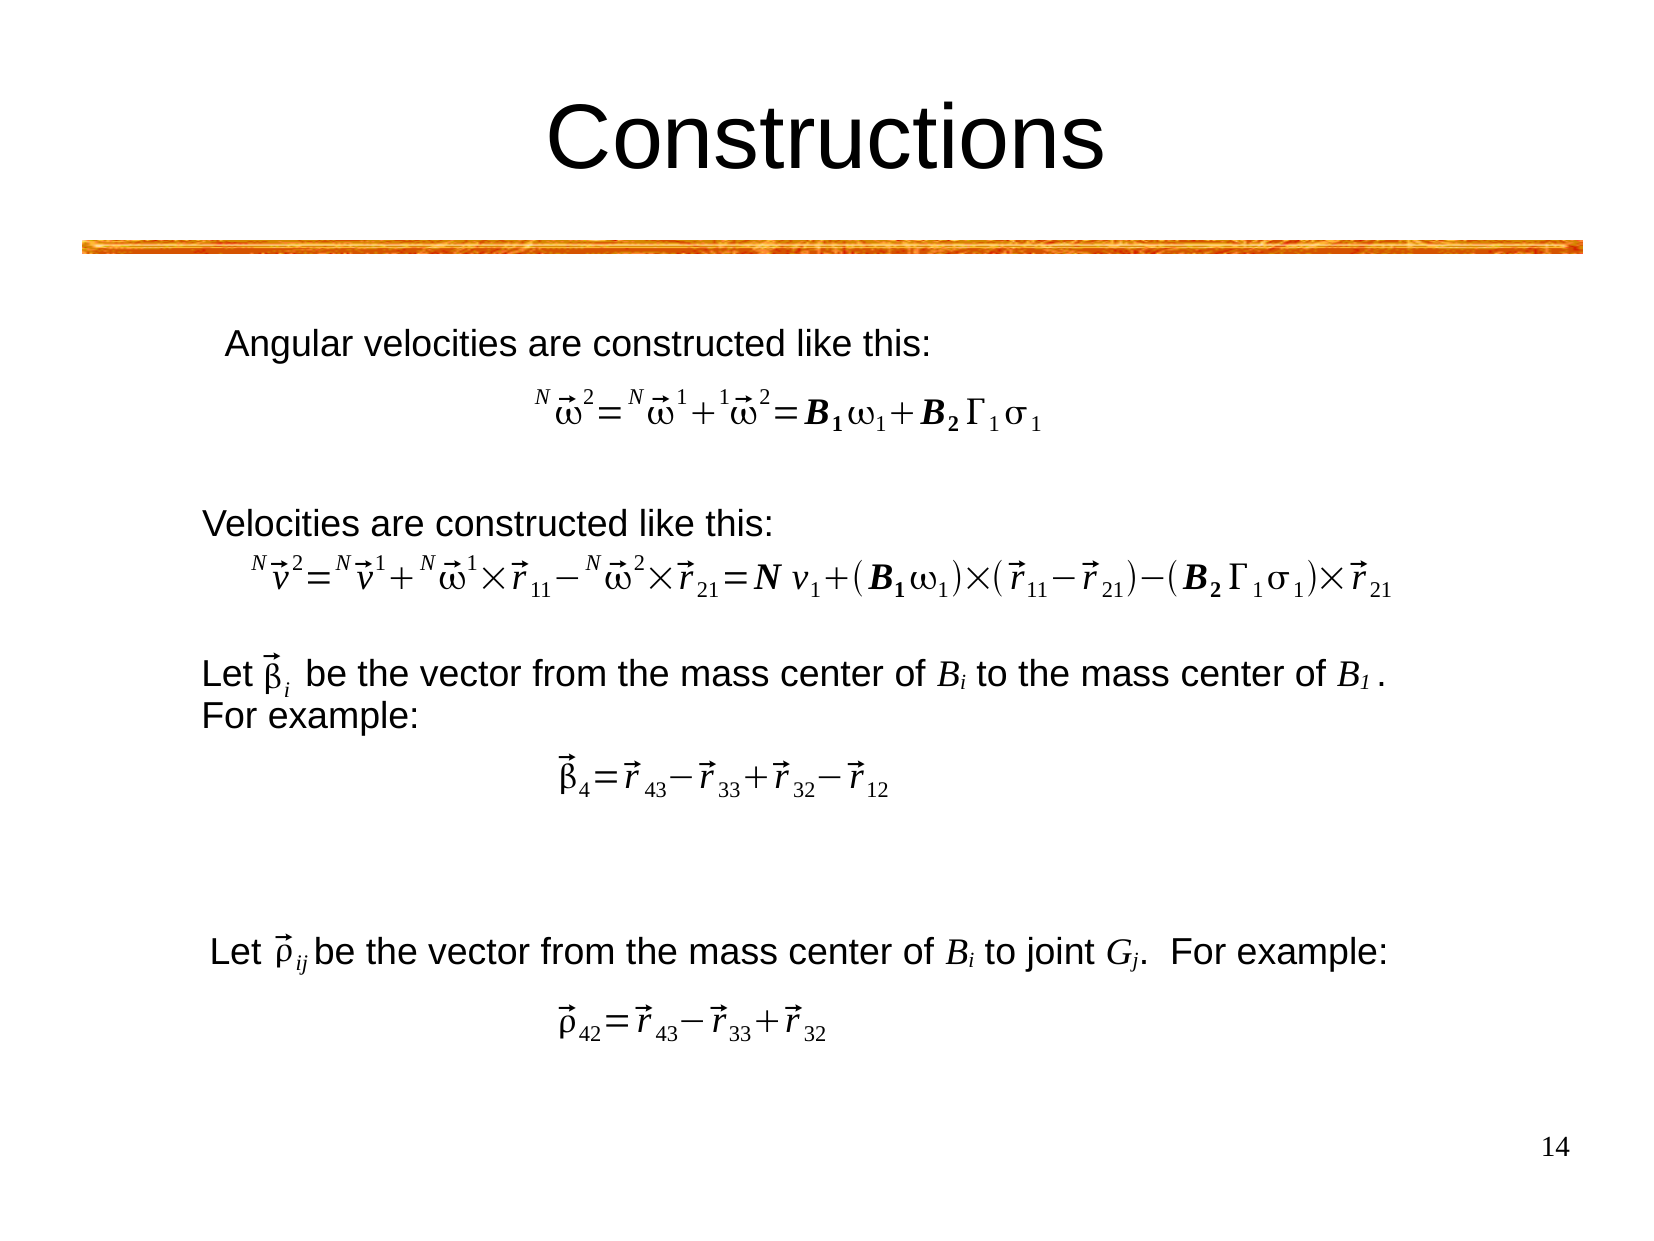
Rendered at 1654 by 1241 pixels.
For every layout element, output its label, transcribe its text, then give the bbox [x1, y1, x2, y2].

chart [527, 384, 1048, 438]
text_box Velocities are constructed like this: [187, 495, 791, 552]
title Constructions [82, 49, 1571, 226]
chart [255, 650, 296, 703]
text_box Let be the vector from the mass center of Bi to the mass center of B1 . For example: [186, 645, 1423, 769]
chart [550, 999, 832, 1047]
text_box Let be the vector from the mass center of Bi to joint Gj. For example: [194, 922, 1404, 992]
chart [243, 550, 1398, 603]
picture [82, 240, 1583, 254]
chart [550, 751, 895, 803]
chart [267, 928, 315, 976]
text_box Angular velocities are constructed like this: [209, 315, 949, 372]
